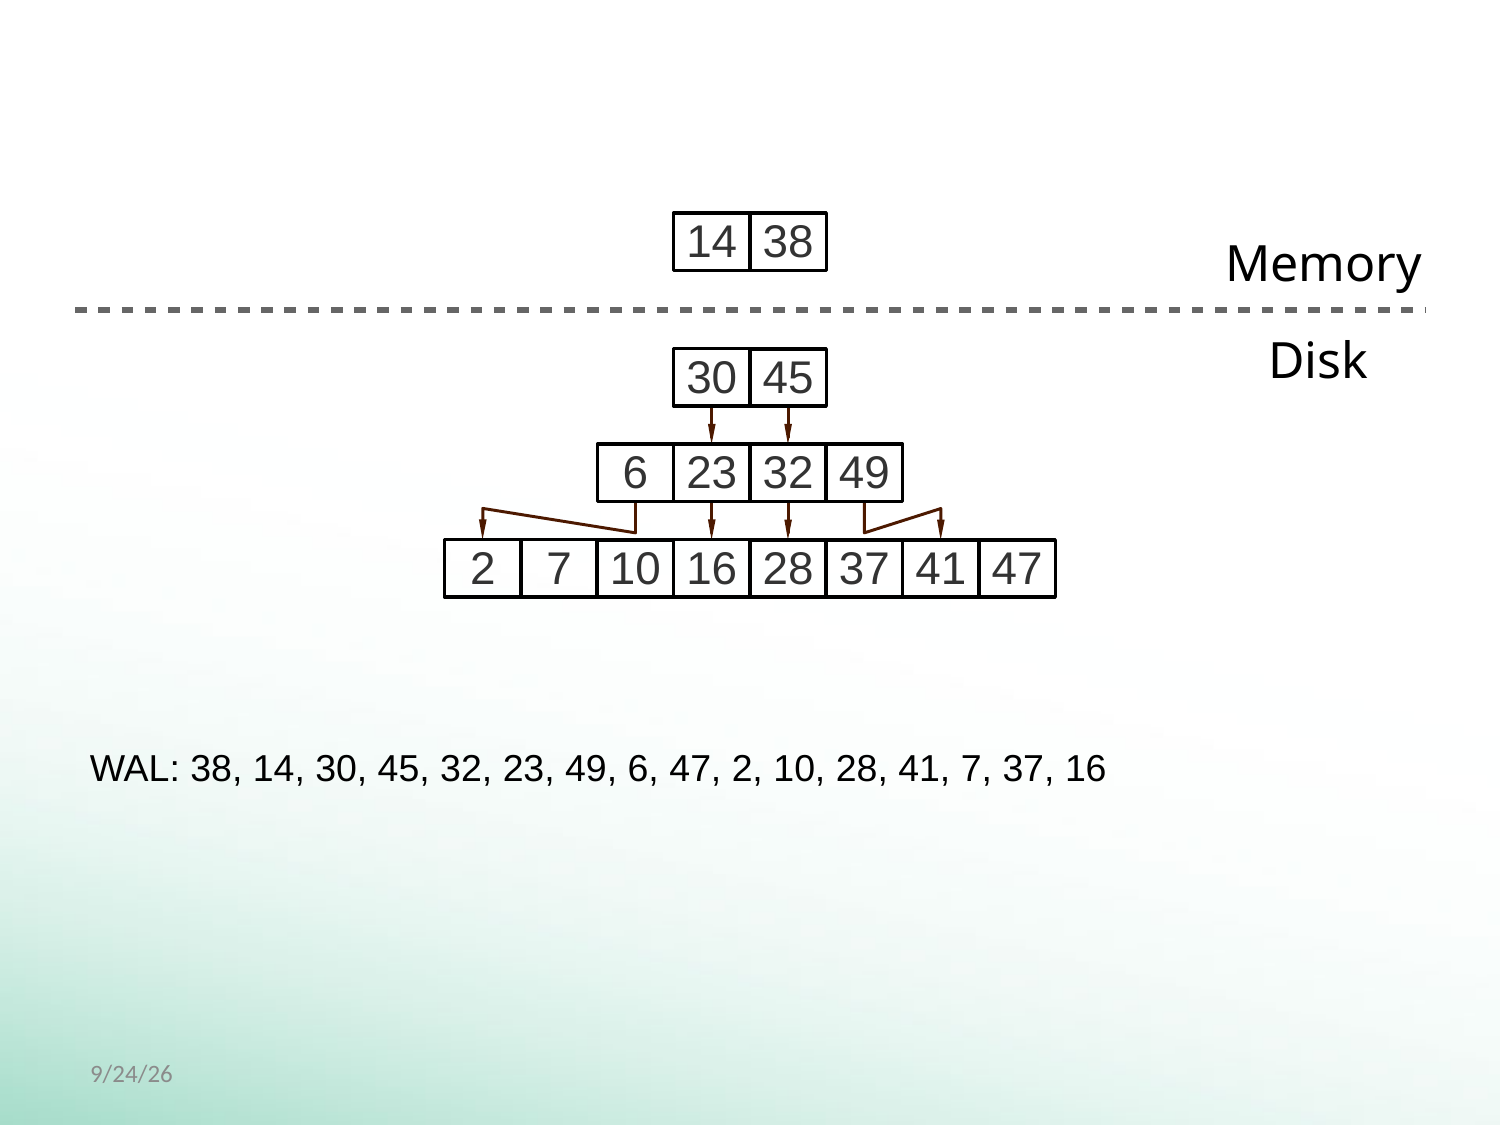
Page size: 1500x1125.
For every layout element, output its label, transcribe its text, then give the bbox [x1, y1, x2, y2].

text_box Disk [1253, 317, 1391, 394]
text_box 38 [750, 213, 827, 271]
text_box 32 [750, 444, 826, 502]
text_box Memory [1210, 220, 1443, 297]
text_box 37 [826, 539, 902, 598]
picture [0, 0, 1500, 1125]
text_box 30 [673, 348, 750, 407]
text_box 7 [520, 539, 597, 597]
text_box 49 [826, 444, 903, 502]
text_box 41 [902, 539, 979, 598]
text_box 16 [673, 539, 750, 598]
text_box 10 [597, 539, 673, 598]
text_box 45 [750, 348, 827, 407]
text_box WAL: 38, 14, 30, 45, 32, 23, 49, 6, 47, 2, 10, 28, 41, 7, 37, 16 [75, 739, 1361, 797]
text_box 28 [750, 539, 826, 598]
text_box 23 [673, 444, 750, 502]
text_box 14 [673, 212, 750, 271]
text_box 47 [979, 539, 1056, 598]
text_box 6 [597, 444, 673, 502]
text_box 2 [444, 539, 521, 598]
